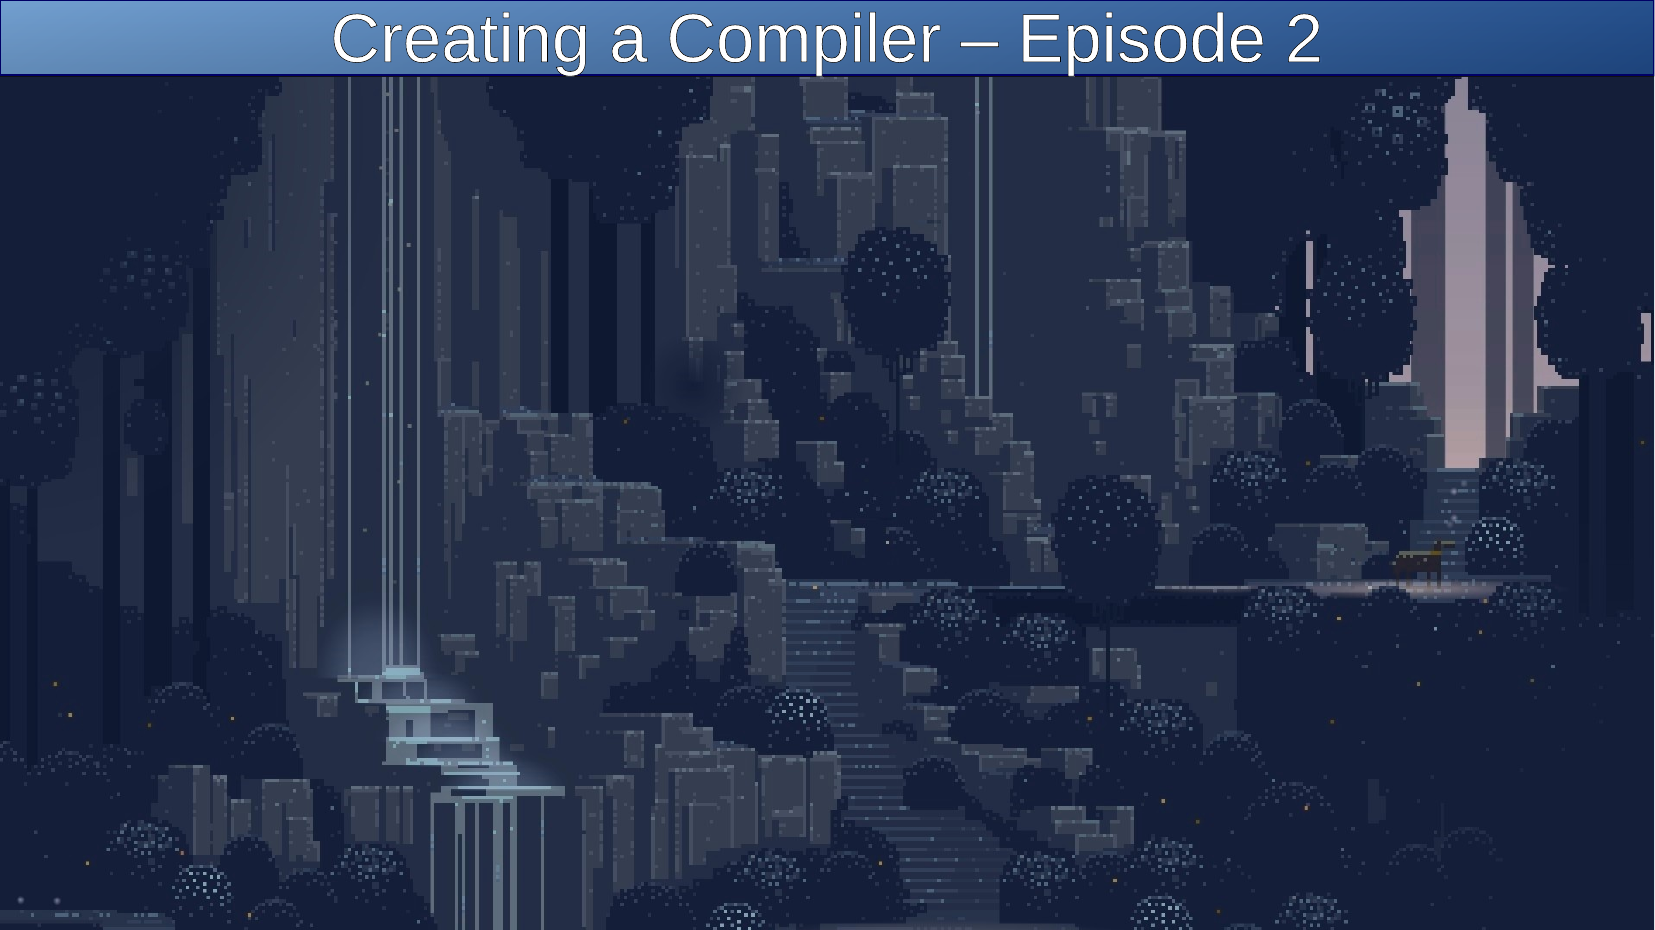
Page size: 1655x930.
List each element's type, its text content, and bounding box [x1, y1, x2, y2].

title Creating a Compiler – Episode 2 [0, 0, 1655, 76]
picture [0, 77, 1655, 930]
